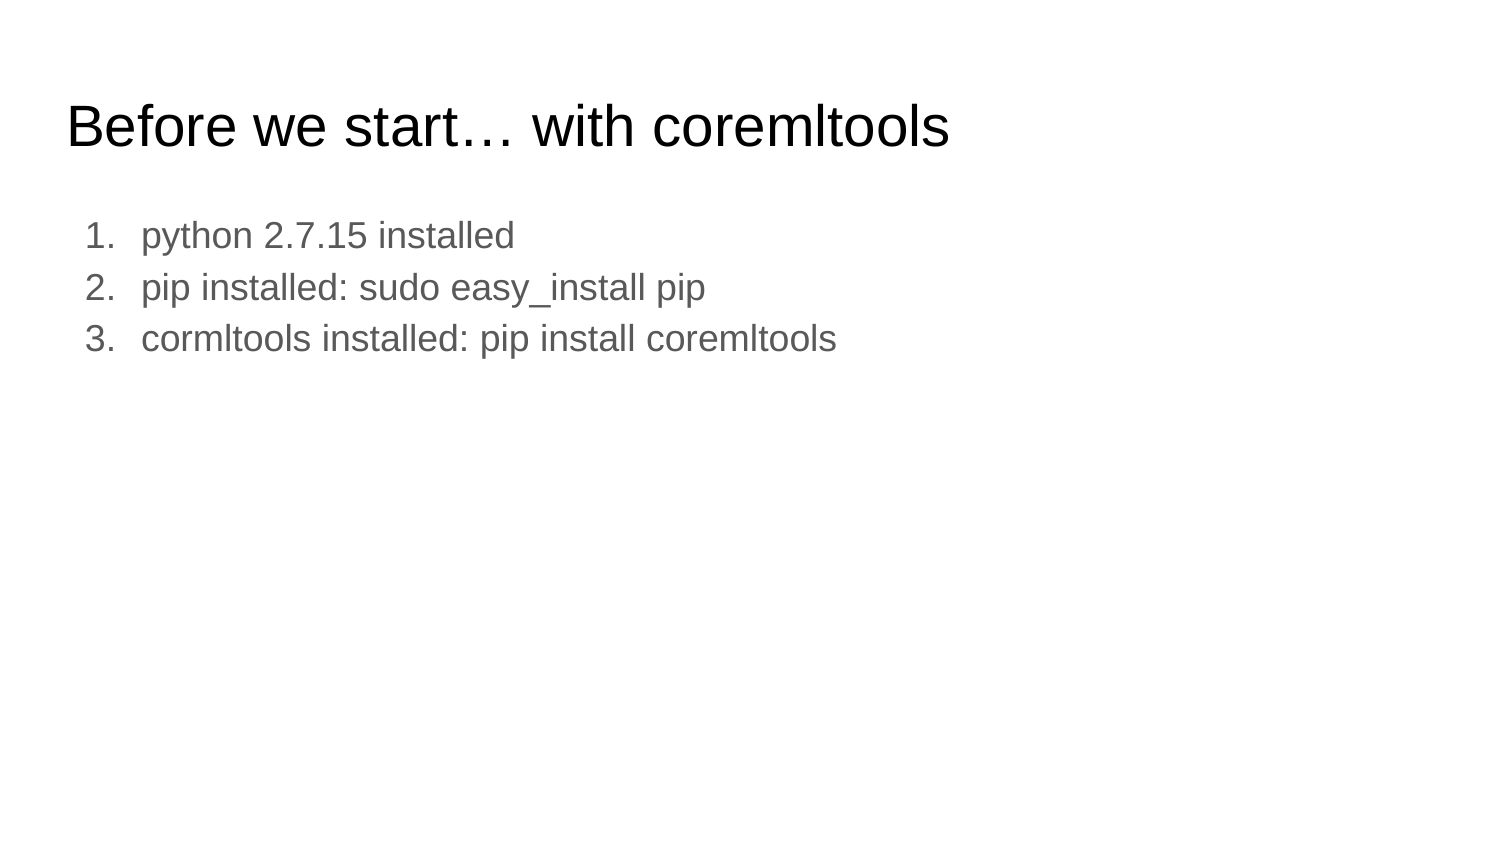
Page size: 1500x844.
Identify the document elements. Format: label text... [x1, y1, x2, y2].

title Before we start… with coremltools [51, 72, 1449, 167]
list python 2.7.15 installed pip installed: sudo easy_install pip cormltools installed: pip install coremltools [51, 189, 1449, 750]
